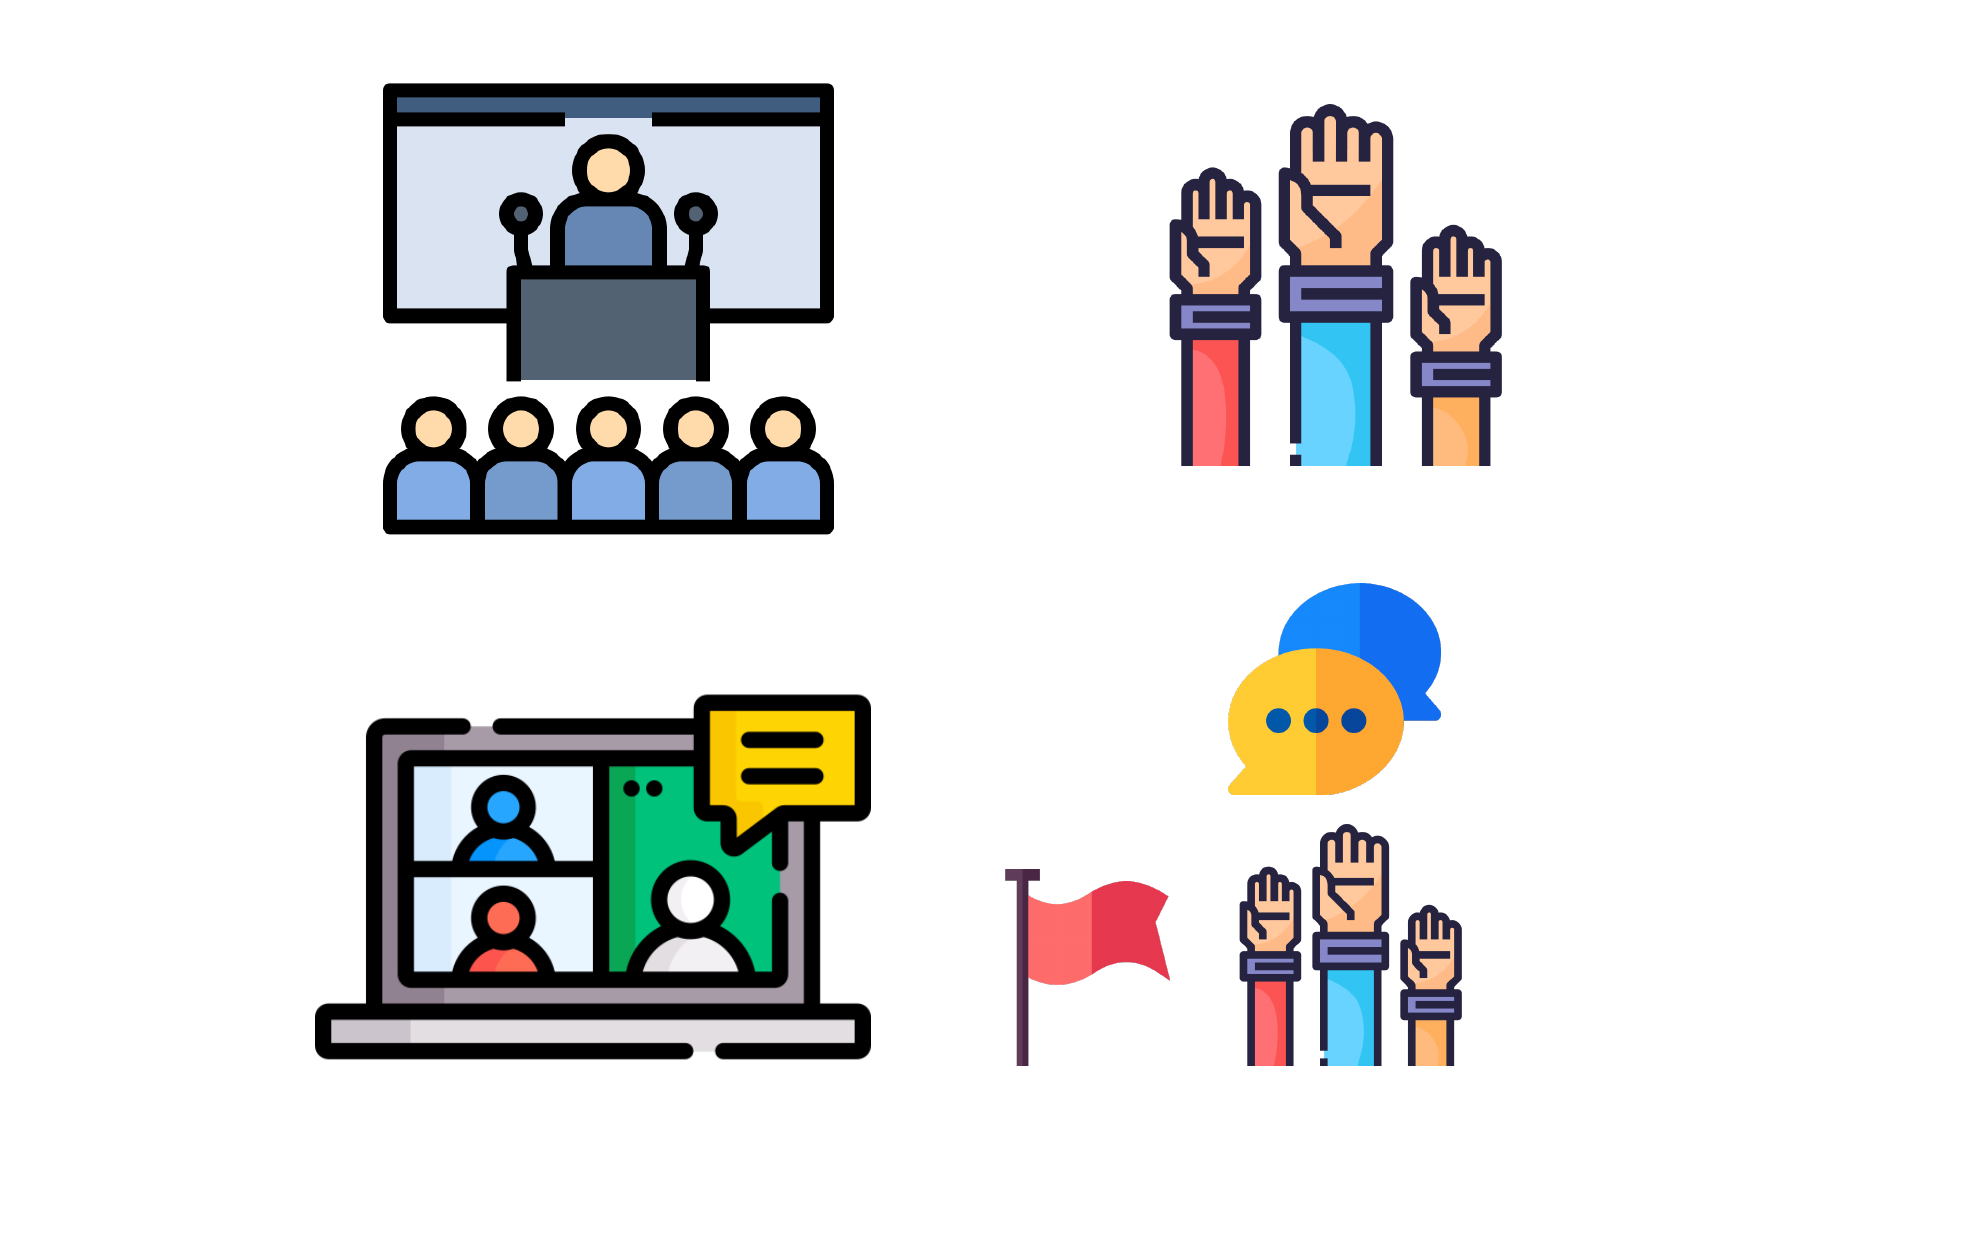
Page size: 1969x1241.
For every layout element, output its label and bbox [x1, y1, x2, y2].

picture [989, 869, 1186, 1066]
picture [1155, 104, 1516, 466]
picture [1228, 583, 1441, 796]
picture [1230, 824, 1471, 1066]
picture [315, 599, 871, 1156]
picture [375, 74, 841, 541]
